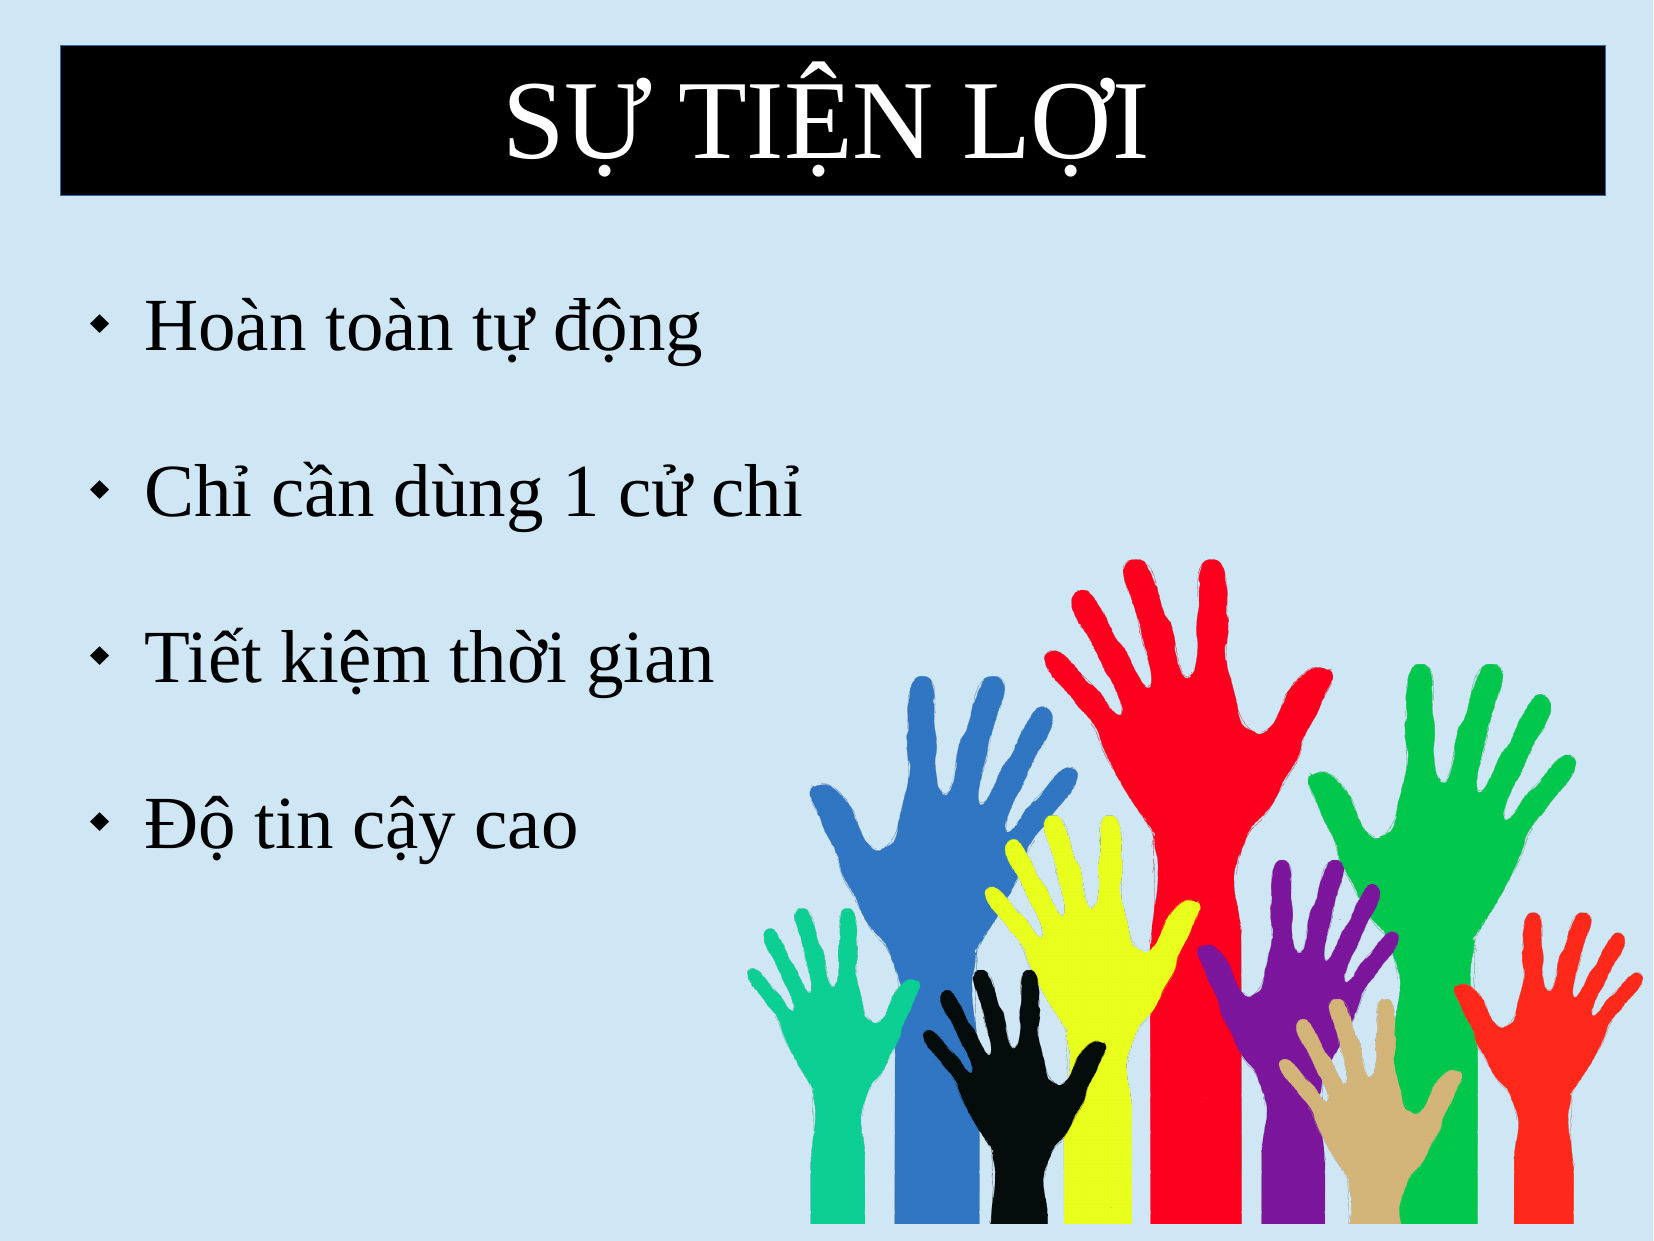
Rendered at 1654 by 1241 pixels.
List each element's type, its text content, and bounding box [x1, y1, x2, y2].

text_box [60, 45, 82, 196]
picture [738, 554, 1651, 1224]
title SỰ TIỆN LỢI [82, 15, 1571, 226]
text_box [1571, 45, 1606, 196]
subtitle Hoàn toàn tự động Chỉ cần dùng 1 cử chỉ Tiết kiệm thời gian Độ tin cậy cao [90, 210, 1578, 1179]
